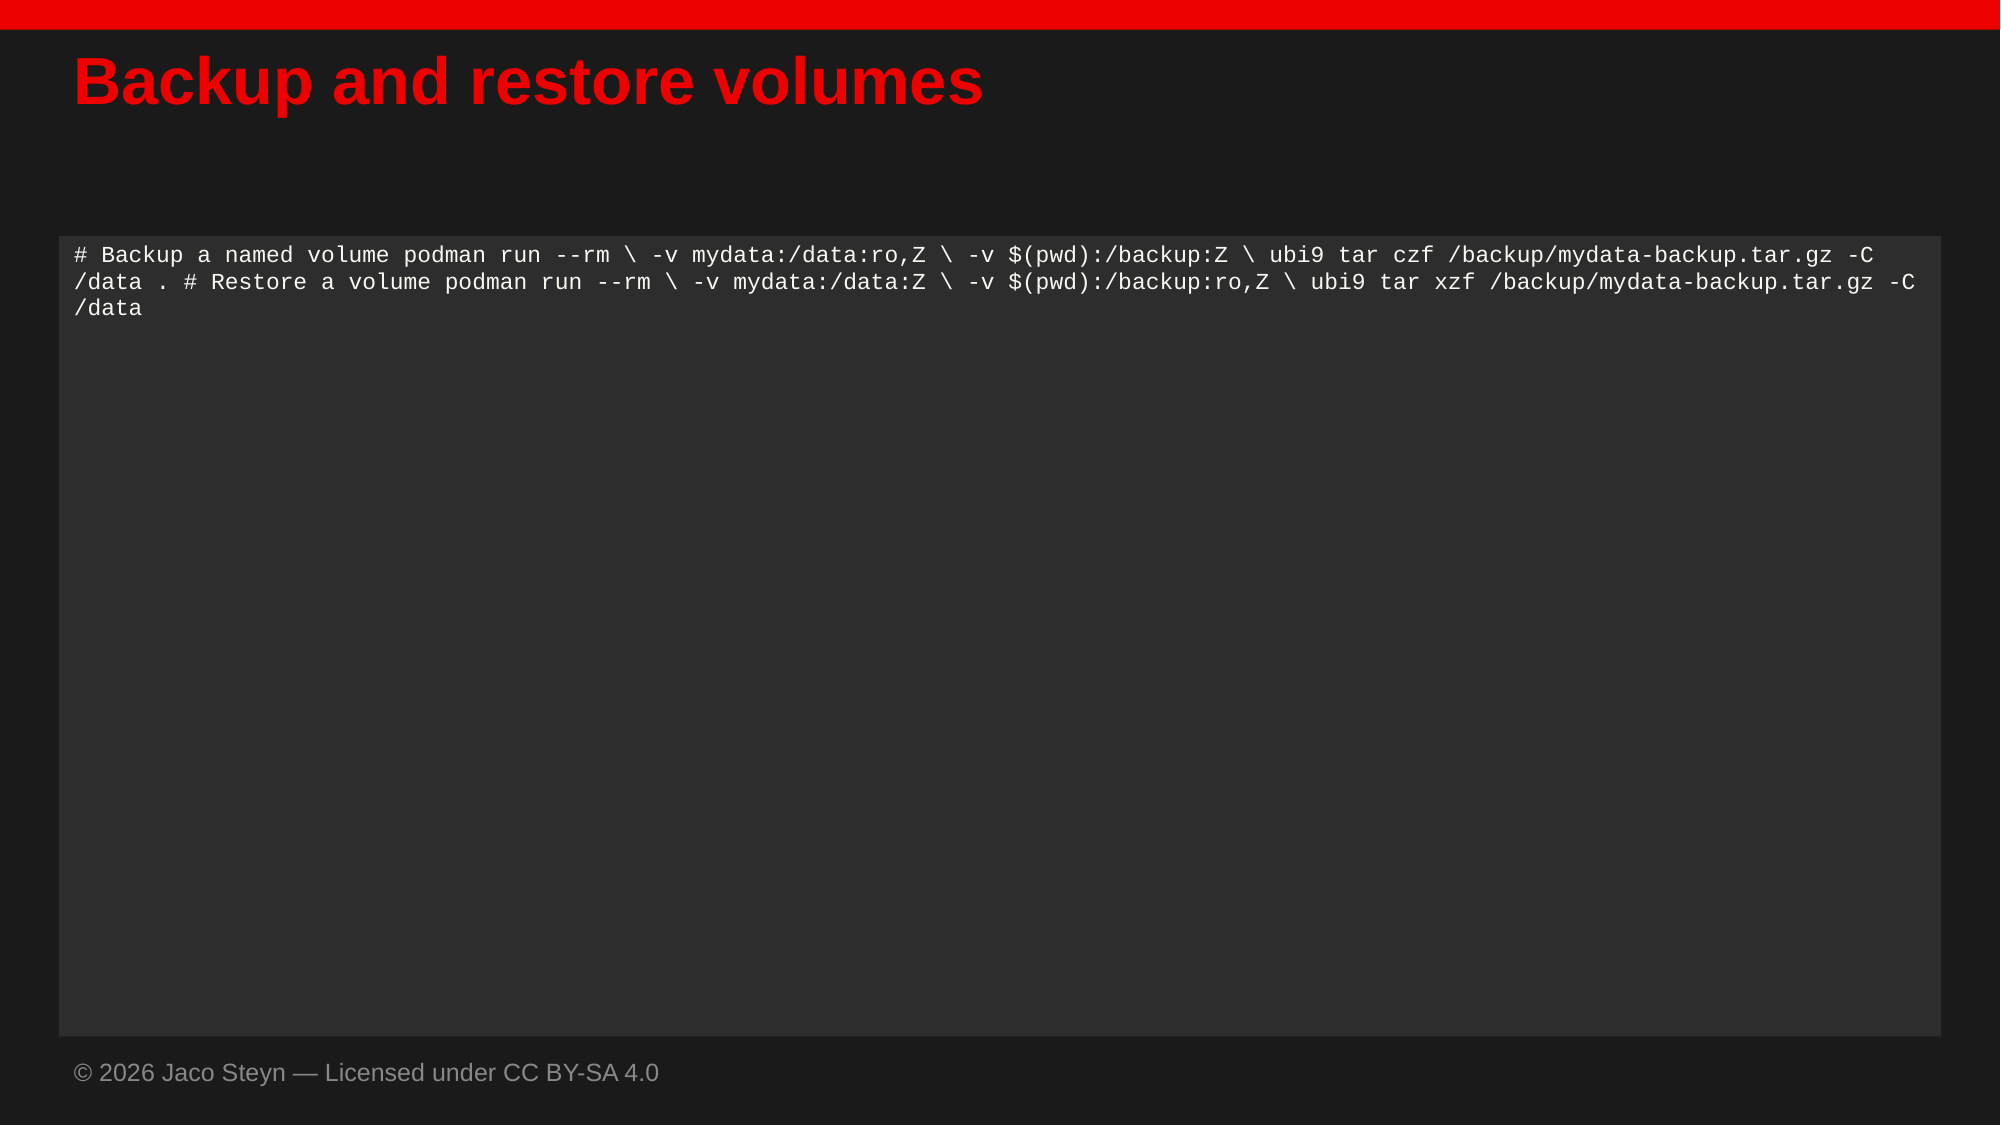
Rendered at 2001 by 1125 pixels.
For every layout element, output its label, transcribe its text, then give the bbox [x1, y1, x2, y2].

text_box # Backup a named volume podman run --rm \ -v mydata:/data:ro,Z \ -v $(pwd):/backup:Z \ ubi9 tar czf /backup/mydata-backup.tar.gz -C /data . # Restore a volume podman run --rm \ -v mydata:/data:Z \ -v $(pwd):/backup:ro,Z \ ubi9 tar xzf /backup/mydata-backup.tar.gz -C /data [59, 236, 1942, 1037]
text_box Backup and restore volumes [59, 36, 1942, 208]
text_box © 2026 Jaco Steyn — Licensed under CC BY-SA 4.0 [59, 1051, 1942, 1093]
text_box [0, 0, 2001, 30]
